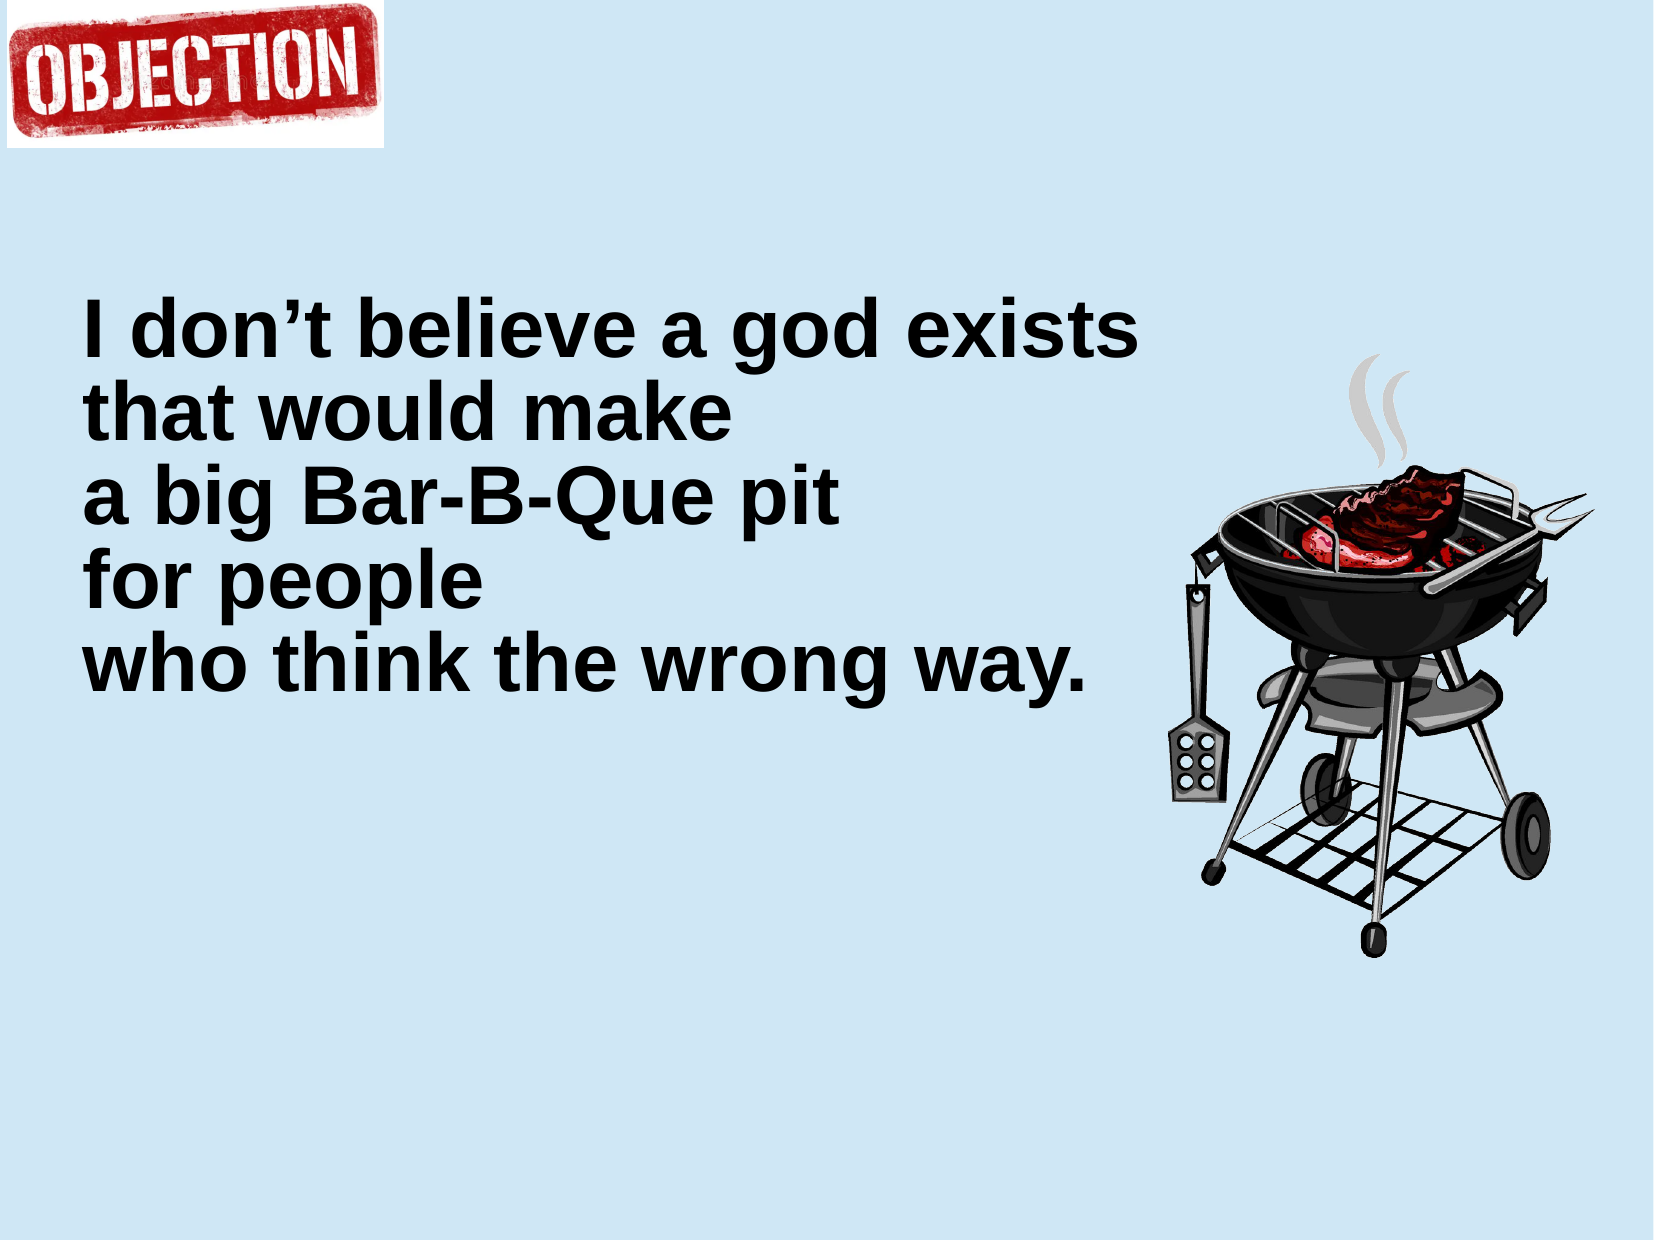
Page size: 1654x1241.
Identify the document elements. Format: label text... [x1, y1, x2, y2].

picture [1168, 354, 1595, 958]
picture [7, 0, 384, 148]
list I don’t believe a god exists that would make a big Bar-B-Que pit for people who think the wrong way. [82, 290, 1571, 1109]
